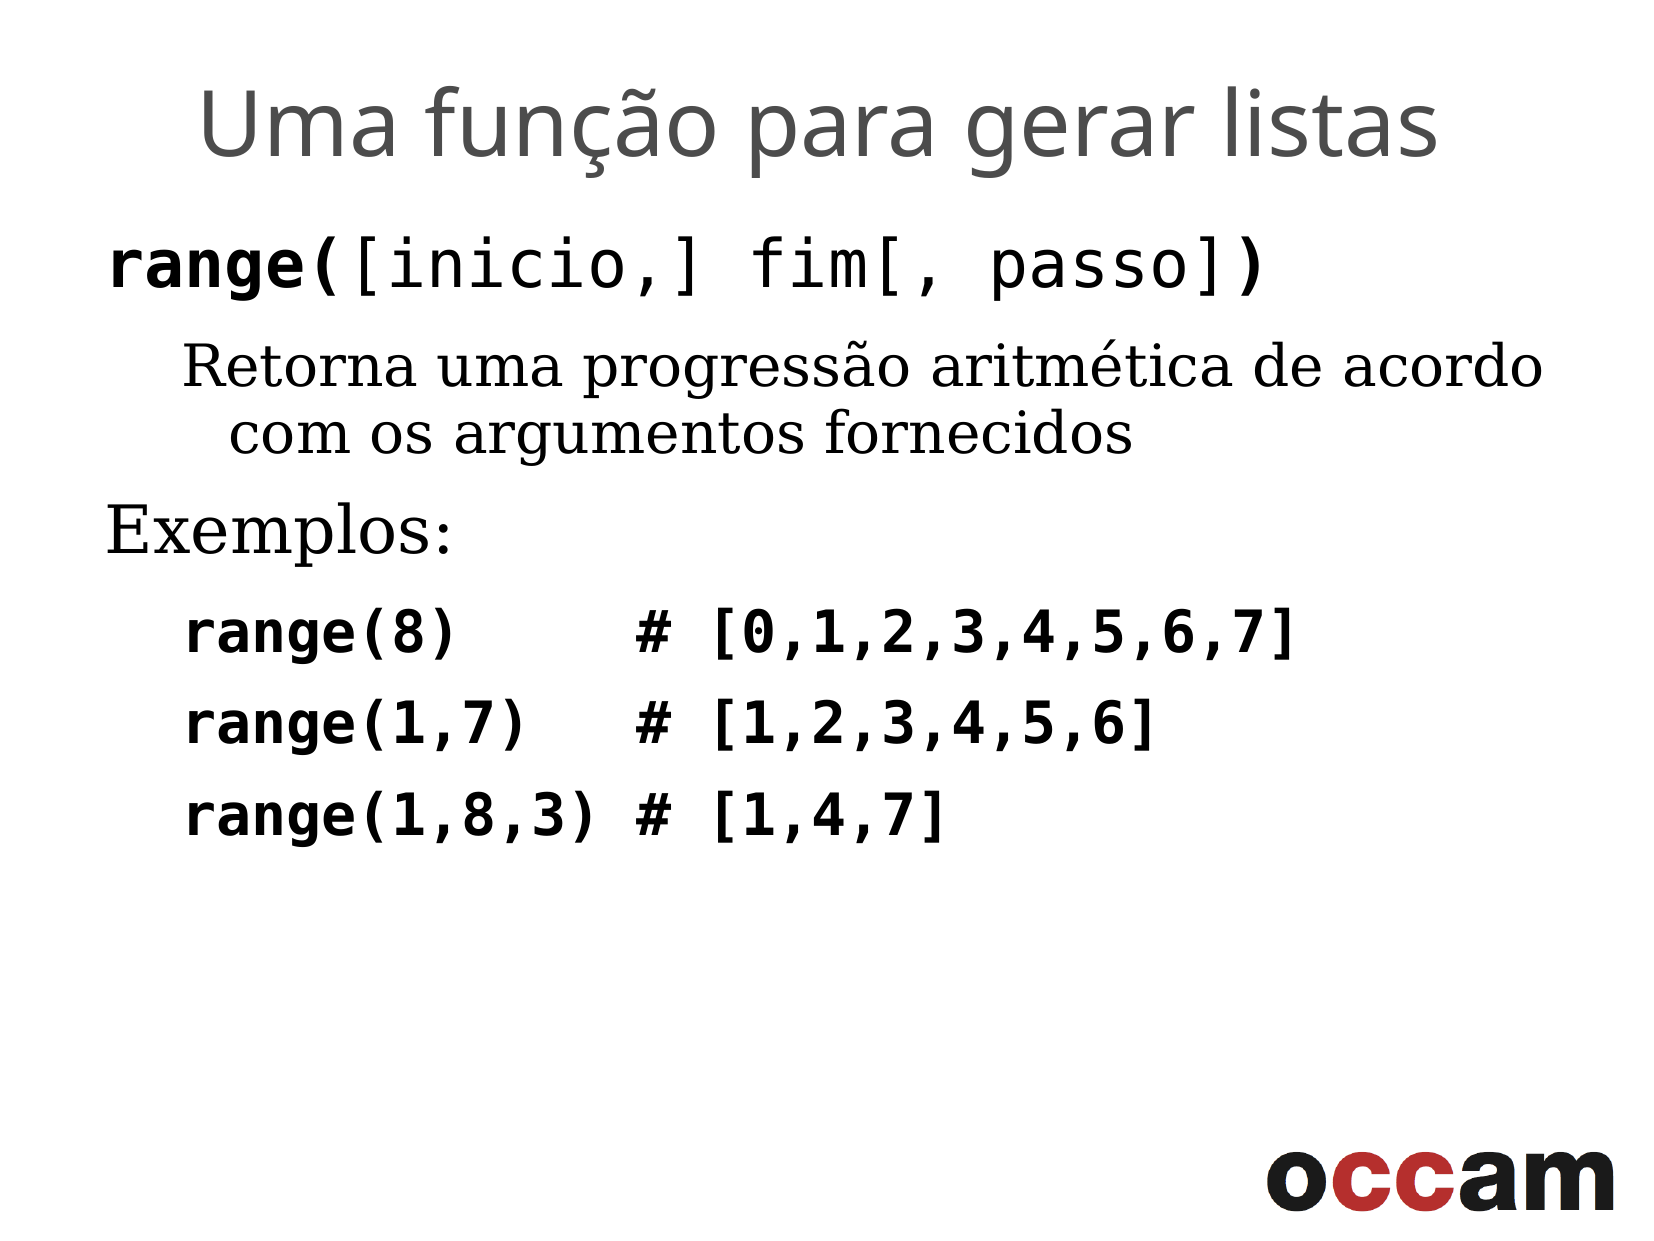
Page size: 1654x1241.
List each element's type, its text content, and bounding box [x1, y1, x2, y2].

picture [1237, 1122, 1643, 1241]
title Uma função para gerar listas [75, 17, 1564, 226]
list range([inicio,] fim[, passo]) Retorna uma progressão aritmética de acordo com os argumentos fornecidos Exemplos: range(8) # [0,1,2,3,4,5,6,7] range(1,7) # [1,2,3,4,5,6] range(1,8,3) # [1,4,7] [86, 225, 1606, 1088]
